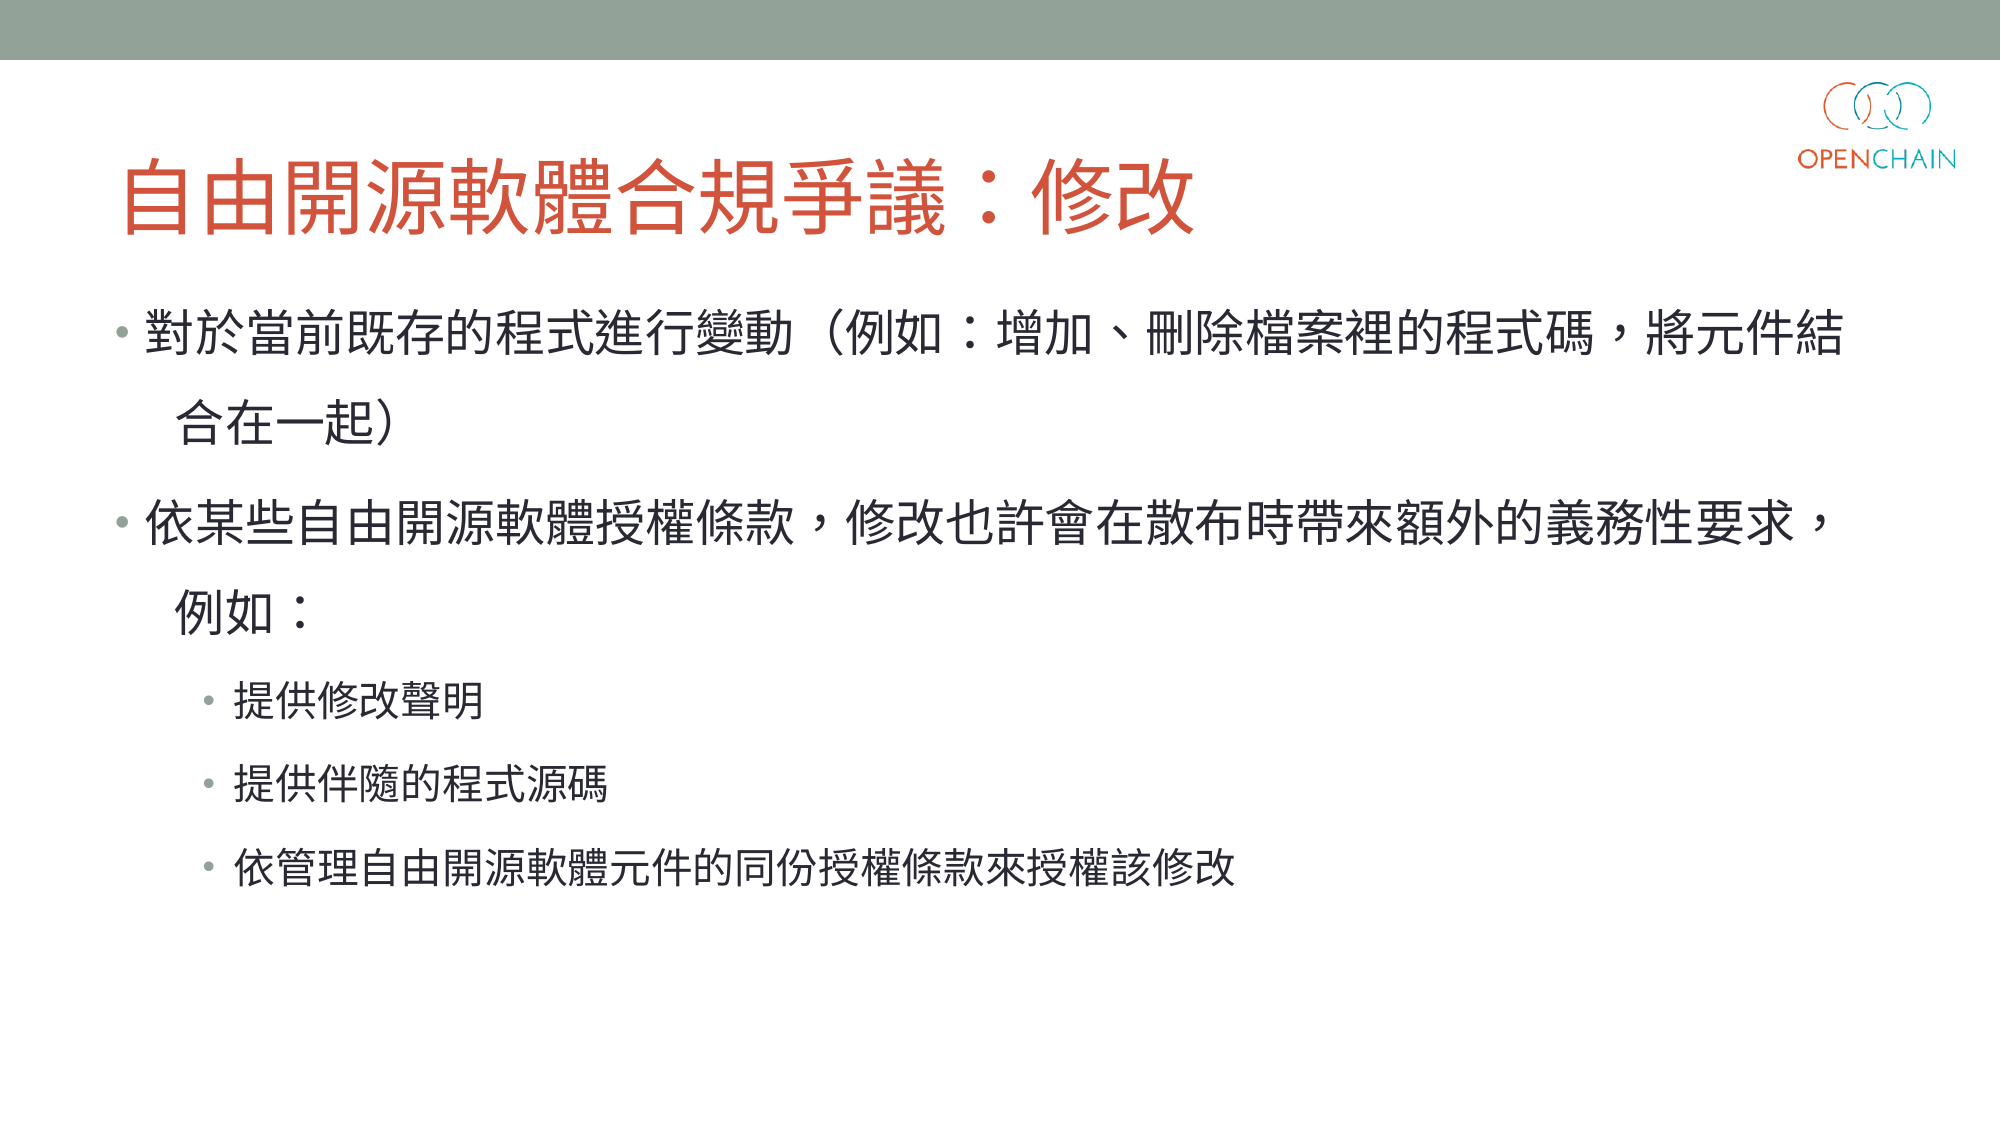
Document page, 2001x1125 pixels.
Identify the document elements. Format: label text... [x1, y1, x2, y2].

list 對於當前既存的程式進行變動（例如：增加、刪除檔案裡的程式碼，將元件結合在一起） 依某些自由開源軟體授權條款，修改也許會在散布時帶來額外的義務性要求，例如： 提供修改聲明 提供伴隨的程式源碼 依管理自由開源軟體元件的同份授權條款來授權該修改 [99, 263, 1900, 1064]
title 自由開源軟體合規爭議：修改 [99, 87, 1900, 251]
